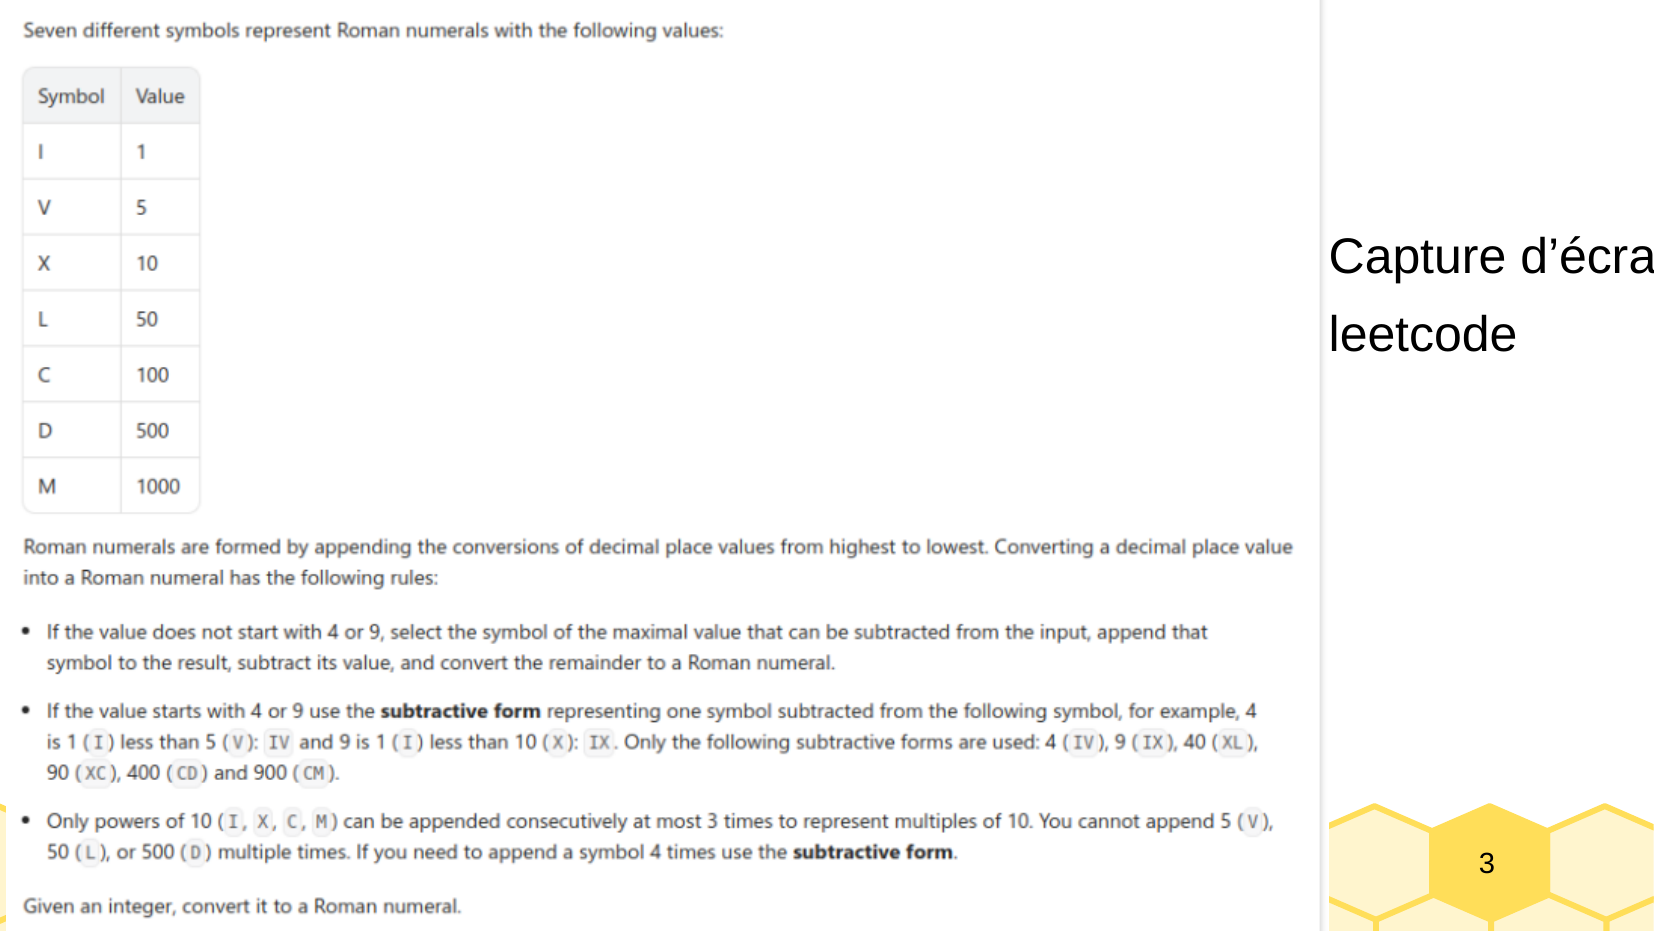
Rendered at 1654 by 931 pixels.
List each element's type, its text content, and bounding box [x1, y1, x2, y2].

picture [6, 0, 1329, 931]
list Capture d’écran leetcode [1329, 228, 1654, 768]
